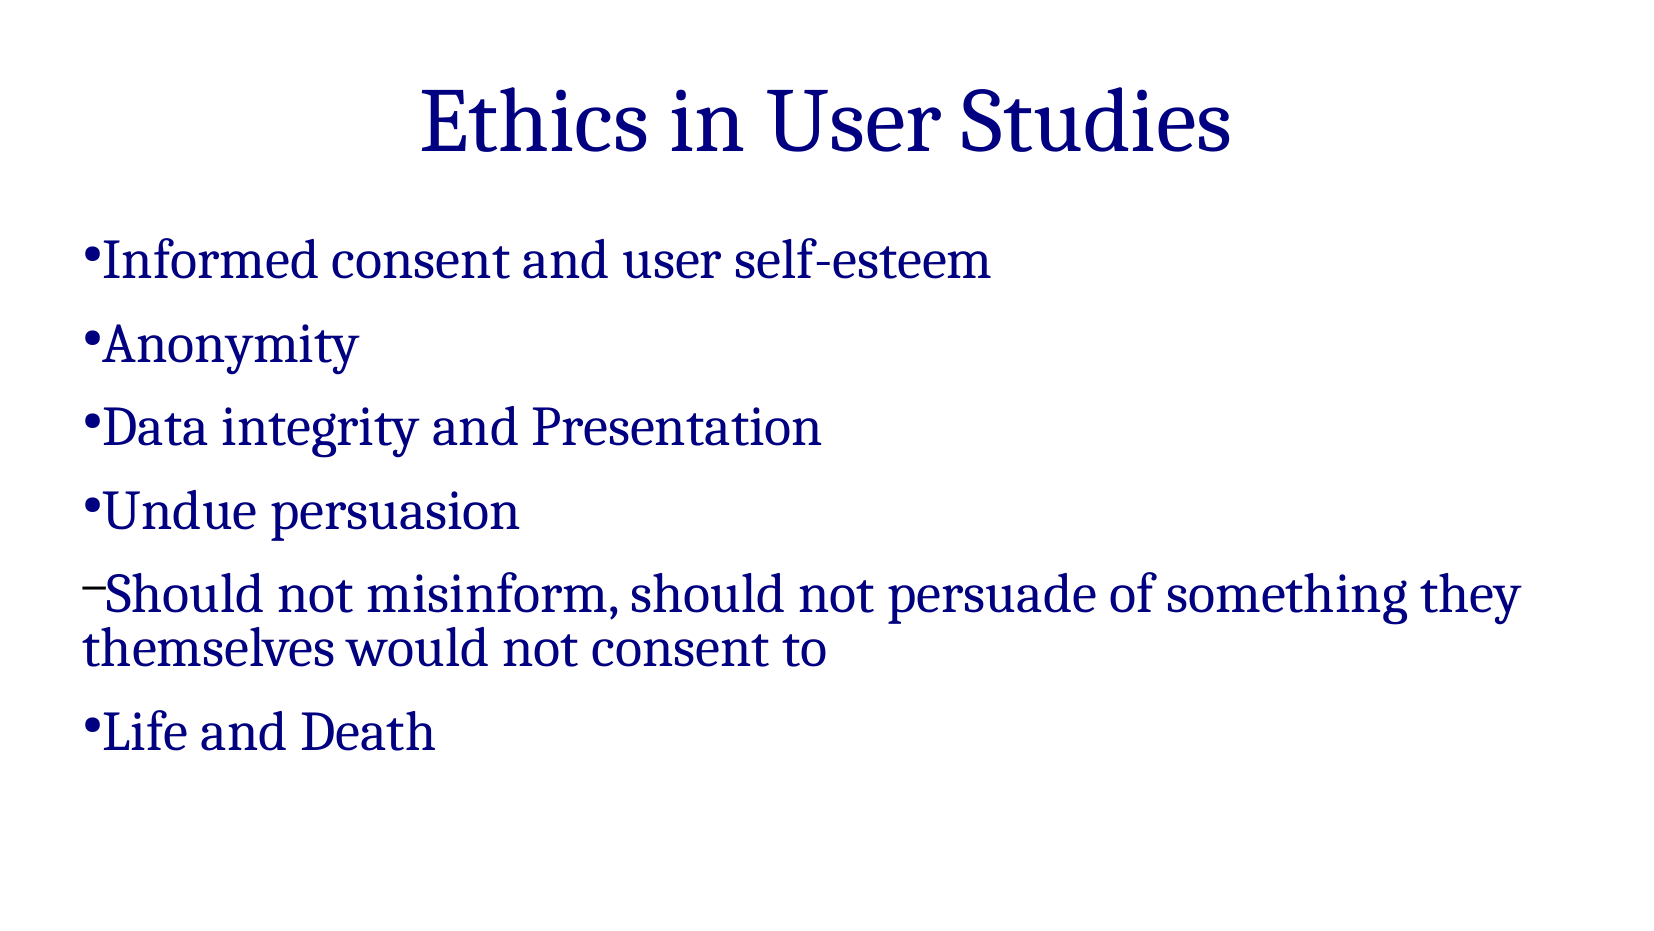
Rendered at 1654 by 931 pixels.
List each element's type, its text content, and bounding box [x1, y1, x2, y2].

list Informed consent and user self-esteem Anonymity Data integrity and Presentation Undue persuasion Should not misinform, should not persuade of something they themselves would not consent to Life and Death [82, 235, 1571, 775]
title Ethics in User Studies [82, 37, 1571, 193]
